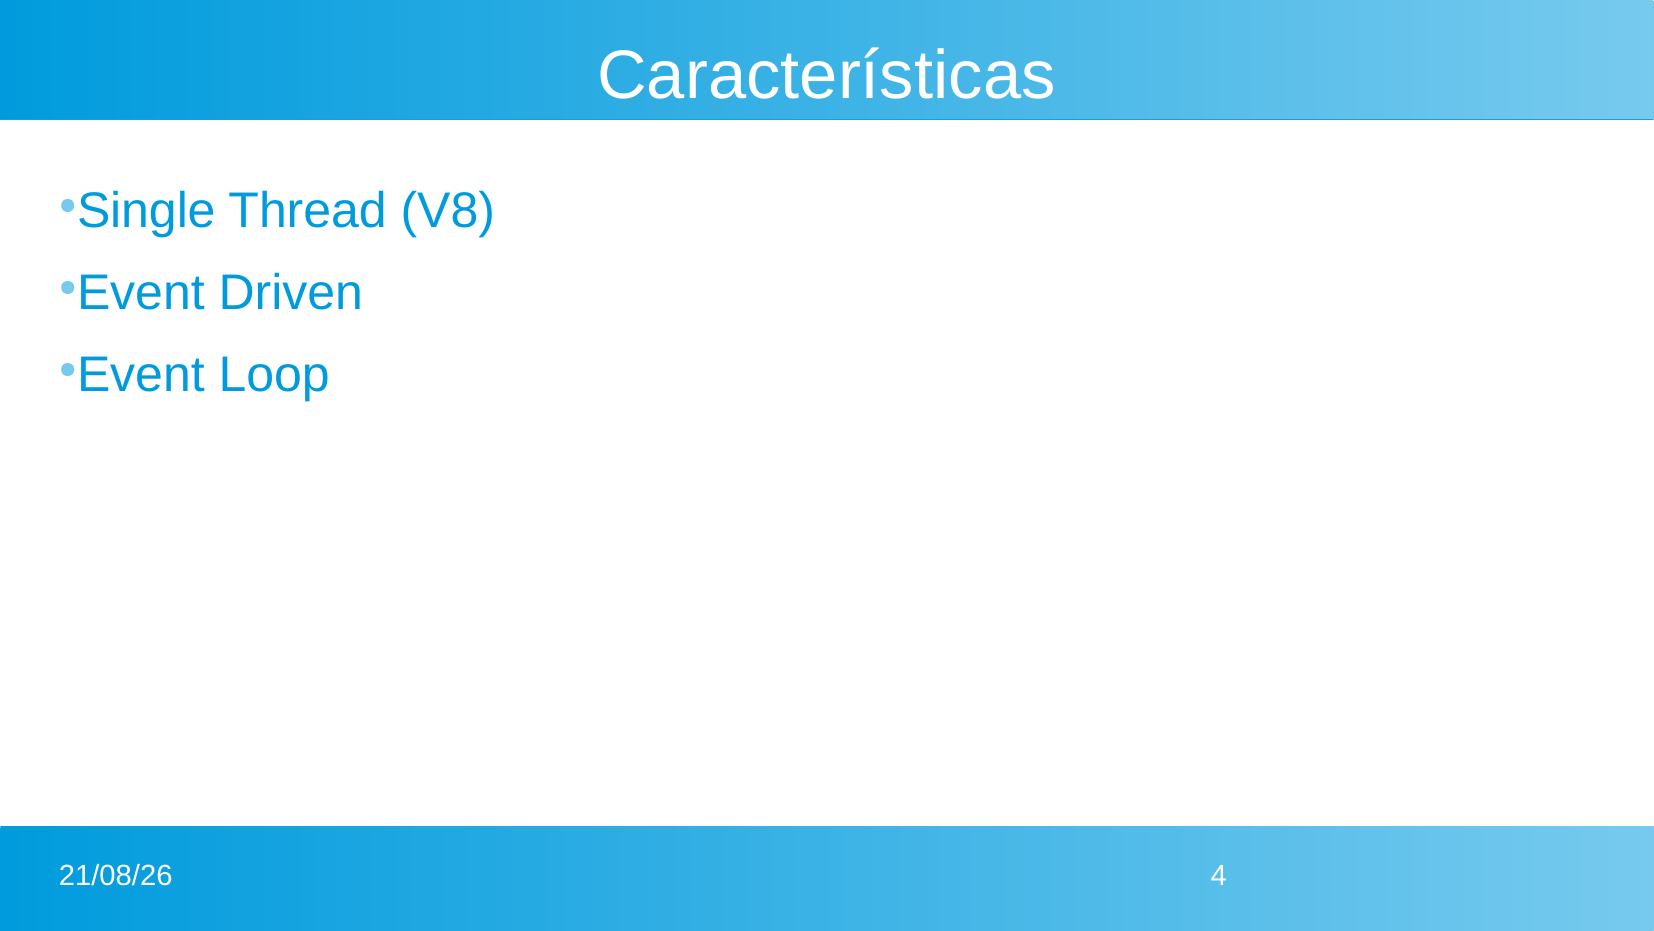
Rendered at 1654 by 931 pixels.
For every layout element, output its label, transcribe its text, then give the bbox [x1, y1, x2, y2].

list Single Thread (V8) Event Driven Event Loop [59, 177, 809, 768]
text_box [1210, 856, 1595, 916]
text_box [59, 856, 443, 916]
title Características [59, 29, 1595, 108]
